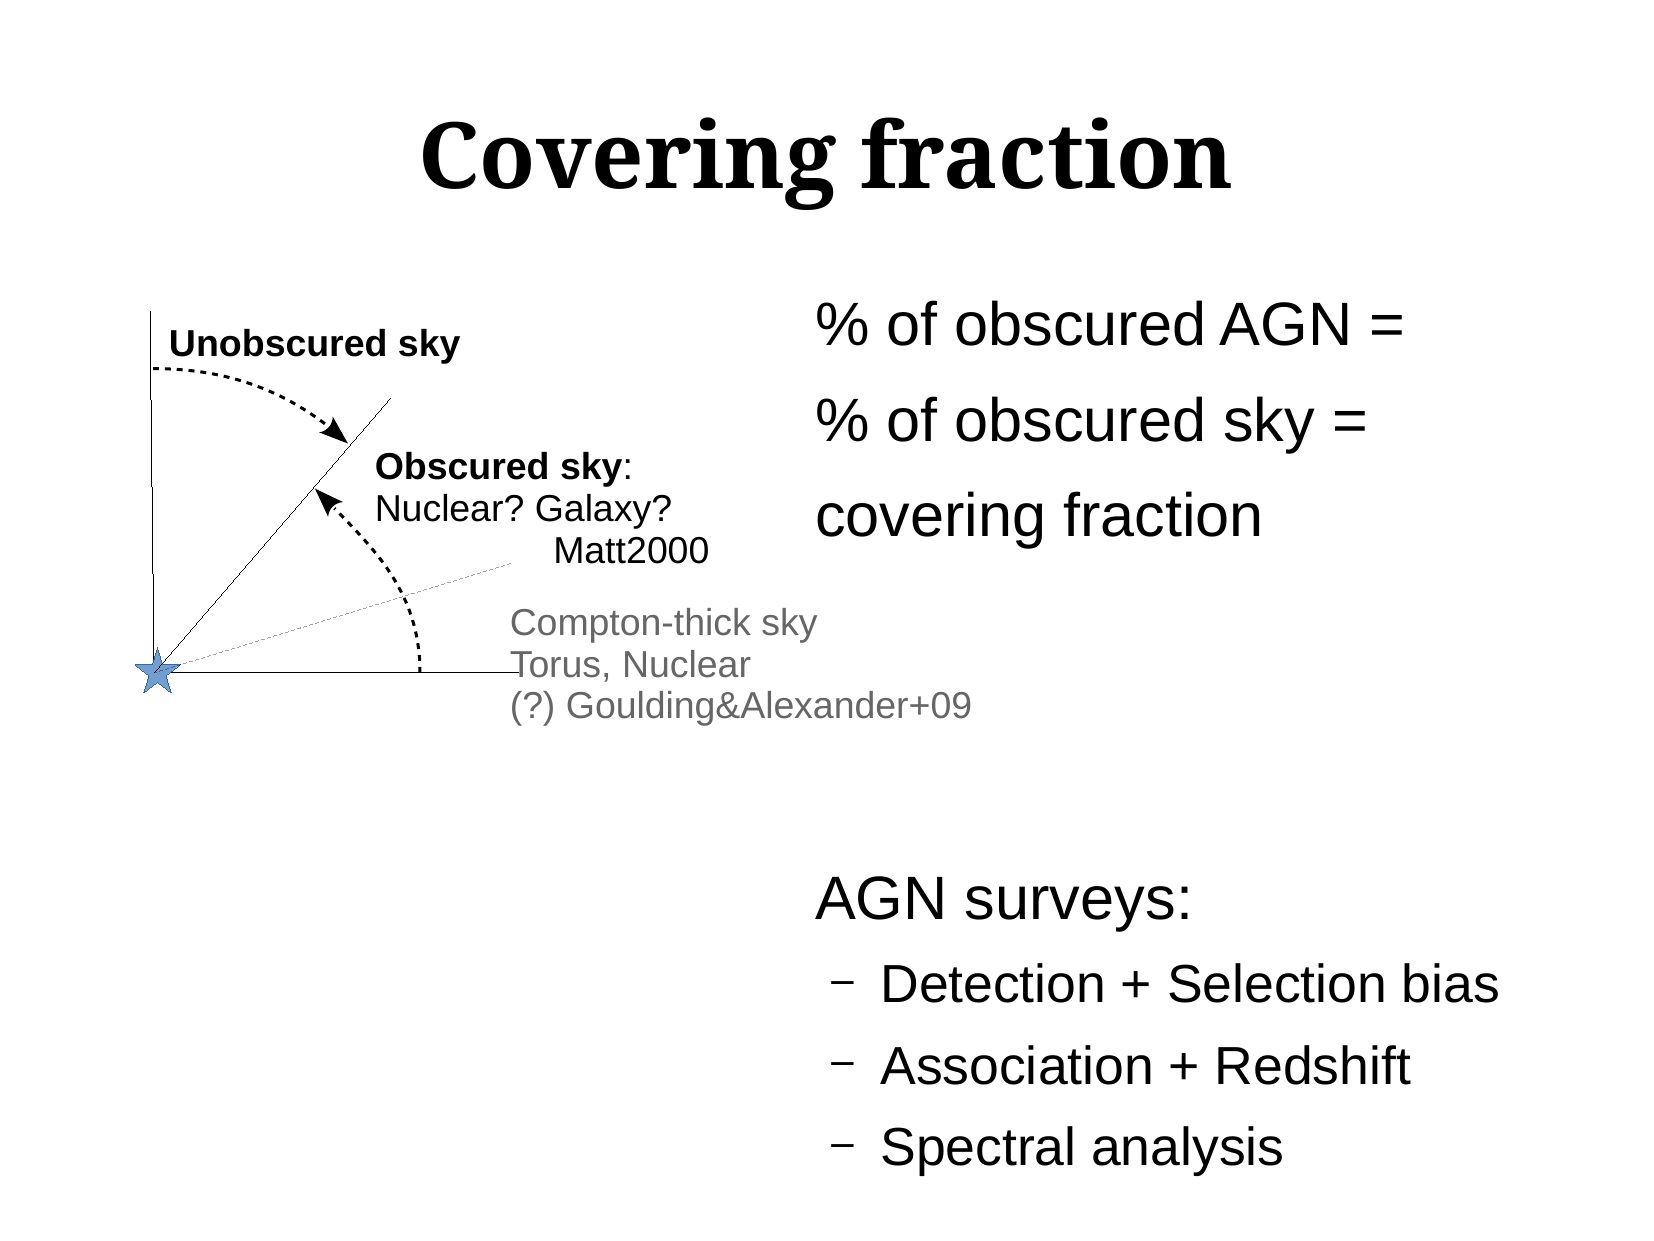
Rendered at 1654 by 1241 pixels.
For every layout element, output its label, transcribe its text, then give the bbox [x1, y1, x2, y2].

text_box [135, 647, 181, 693]
list % of obscured AGN = % of obscured sky = covering fraction AGN surveys: Detection + Selection bias Association + Redshift Spectral analysis [750, 290, 1636, 1186]
text_box Obscured sky: Nuclear? Galaxy? Matt2000 [360, 438, 781, 579]
text_box Unobscured sky [154, 314, 575, 414]
title Covering fraction [82, 49, 1571, 257]
text_box Compton-thick sky Torus, Nuclear (?) Goulding&Alexander+09 [495, 593, 991, 777]
